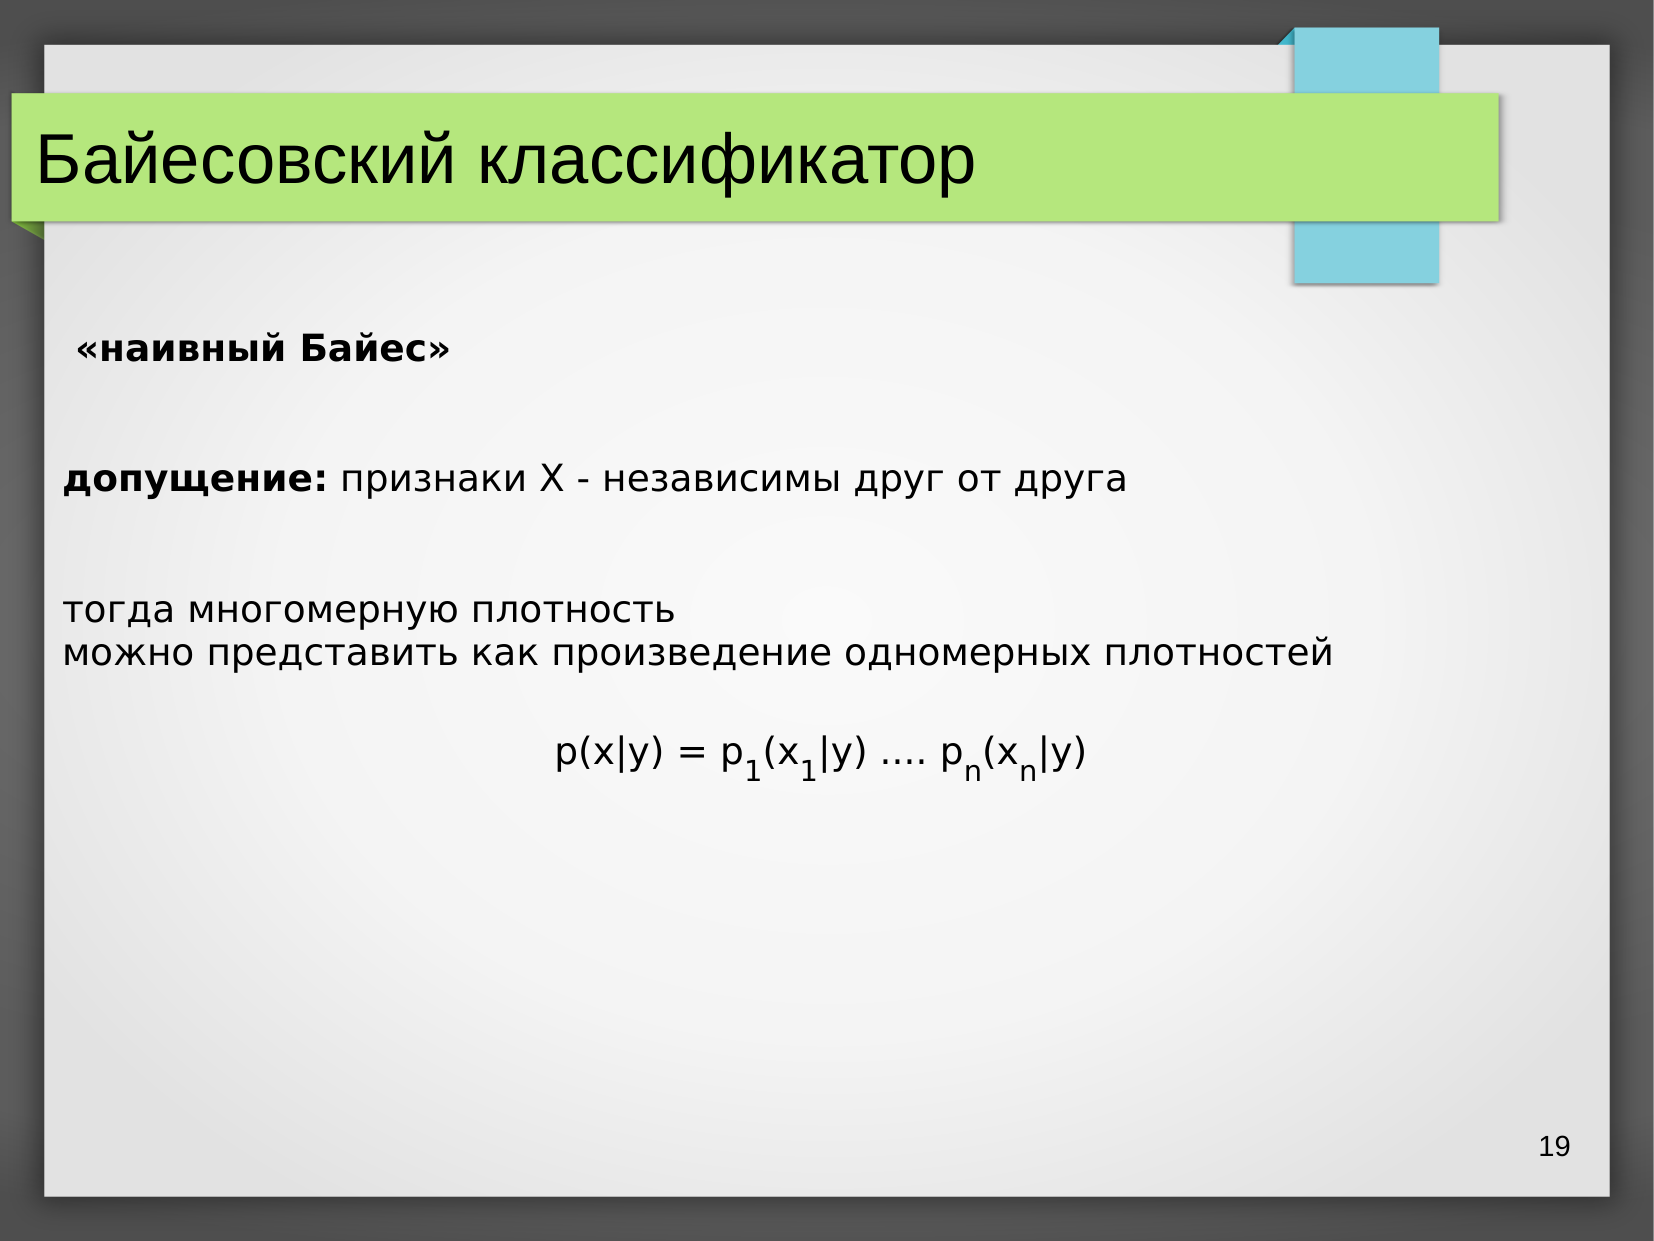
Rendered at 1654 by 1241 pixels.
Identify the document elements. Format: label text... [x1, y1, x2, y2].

picture [0, 0, 1654, 1241]
text_box «наивный Байес» допущение: признаки X - независимы друг от друга тогда многомерную плотность можно представить как произведение одномерных плотностей p(x|y) = p1(x1|y) .... pn(xn|y) [47, 318, 1595, 796]
title Байесовский классификатор [35, 118, 1489, 199]
